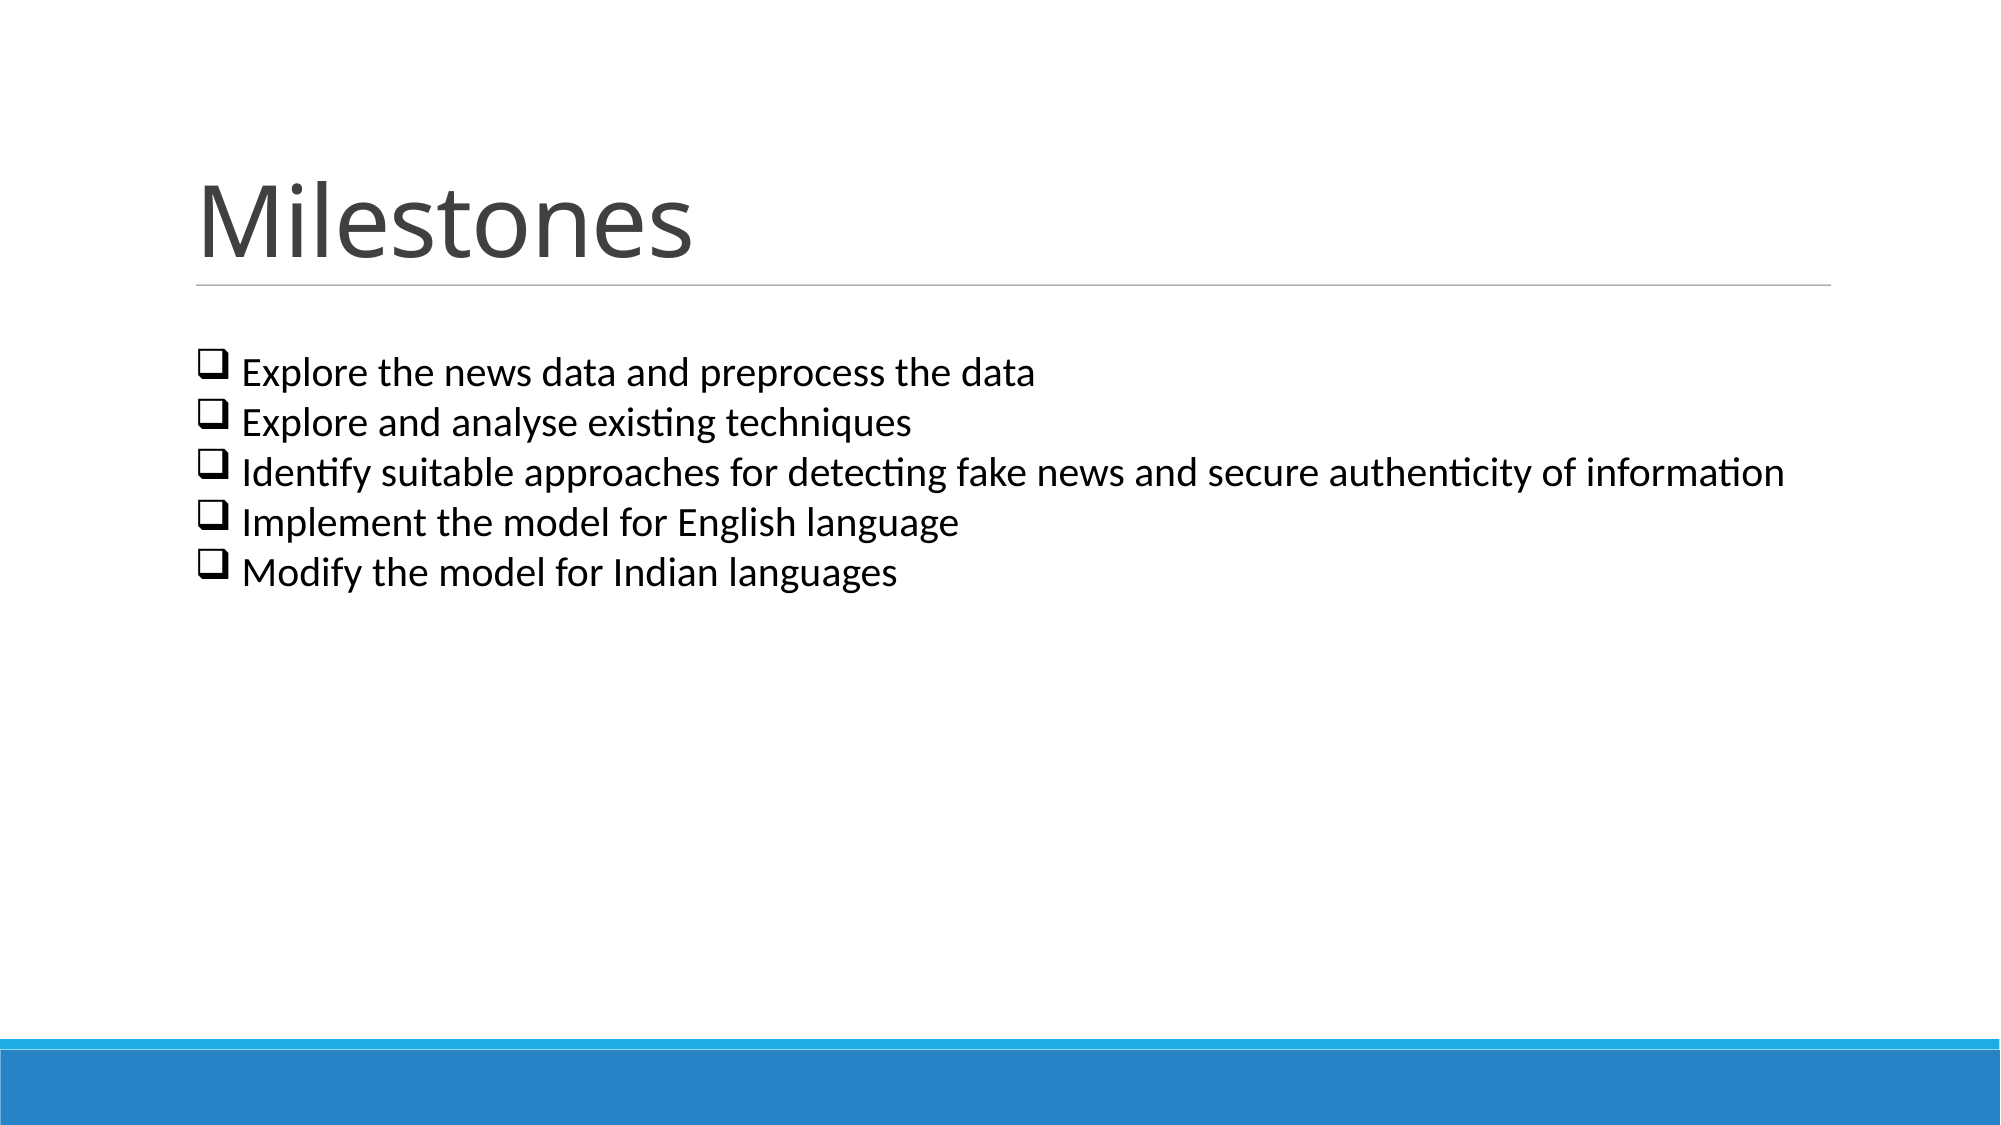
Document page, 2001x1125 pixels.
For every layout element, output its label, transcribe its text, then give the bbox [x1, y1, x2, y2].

text_box Explore the news data and preprocess the data Explore and analyse existing techniques Identify suitable approaches for detecting fake news and secure authenticity of information Implement the model for English language Modify the model for Indian languages [180, 337, 1831, 703]
title Milestones [180, 47, 1830, 285]
